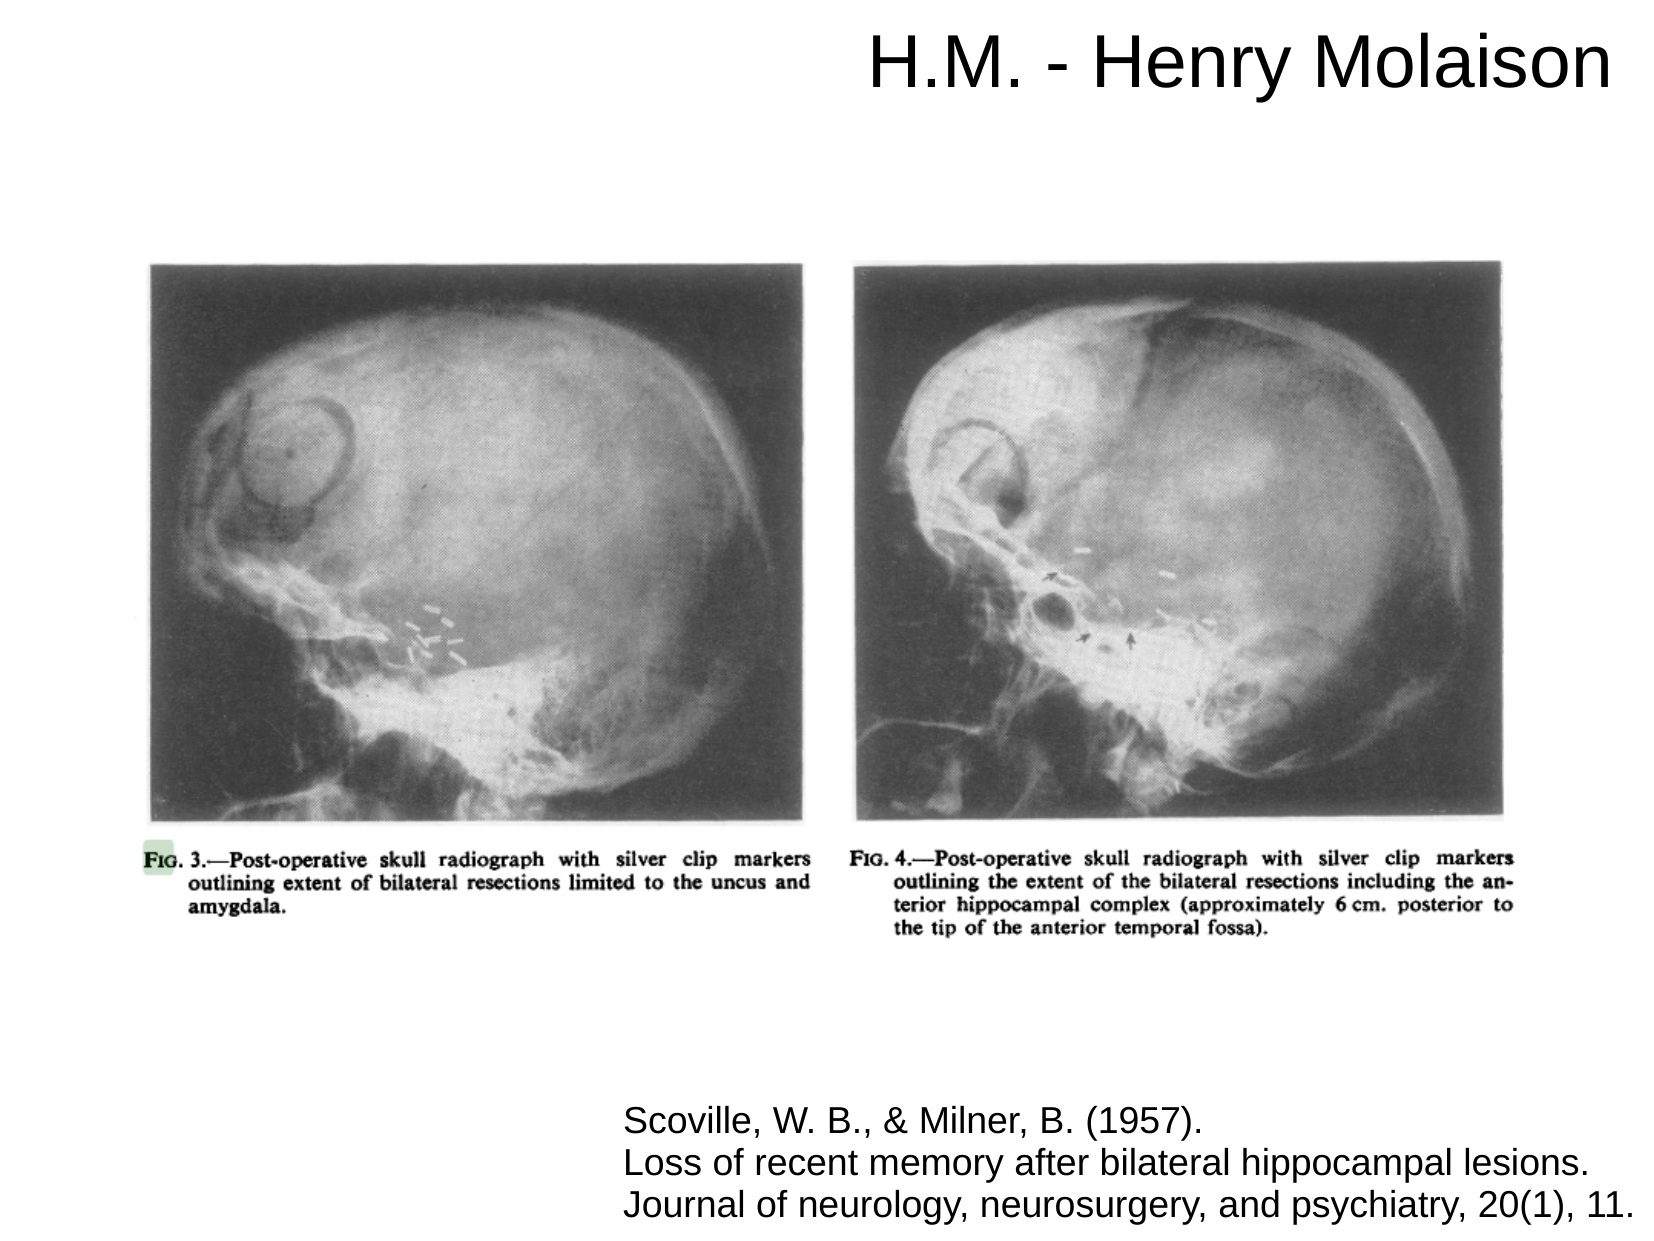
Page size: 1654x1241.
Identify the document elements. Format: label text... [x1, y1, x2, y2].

picture [109, 242, 1544, 963]
title H.M. - Henry Molaison [496, 0, 1654, 166]
text_box Scoville, W. B., & Milner, B. (1957). Loss of recent memory after bilateral hippocampal lesions. Journal of neurology, neurosurgery, and psychiatry, 20(1), 11. [608, 1092, 1651, 1234]
